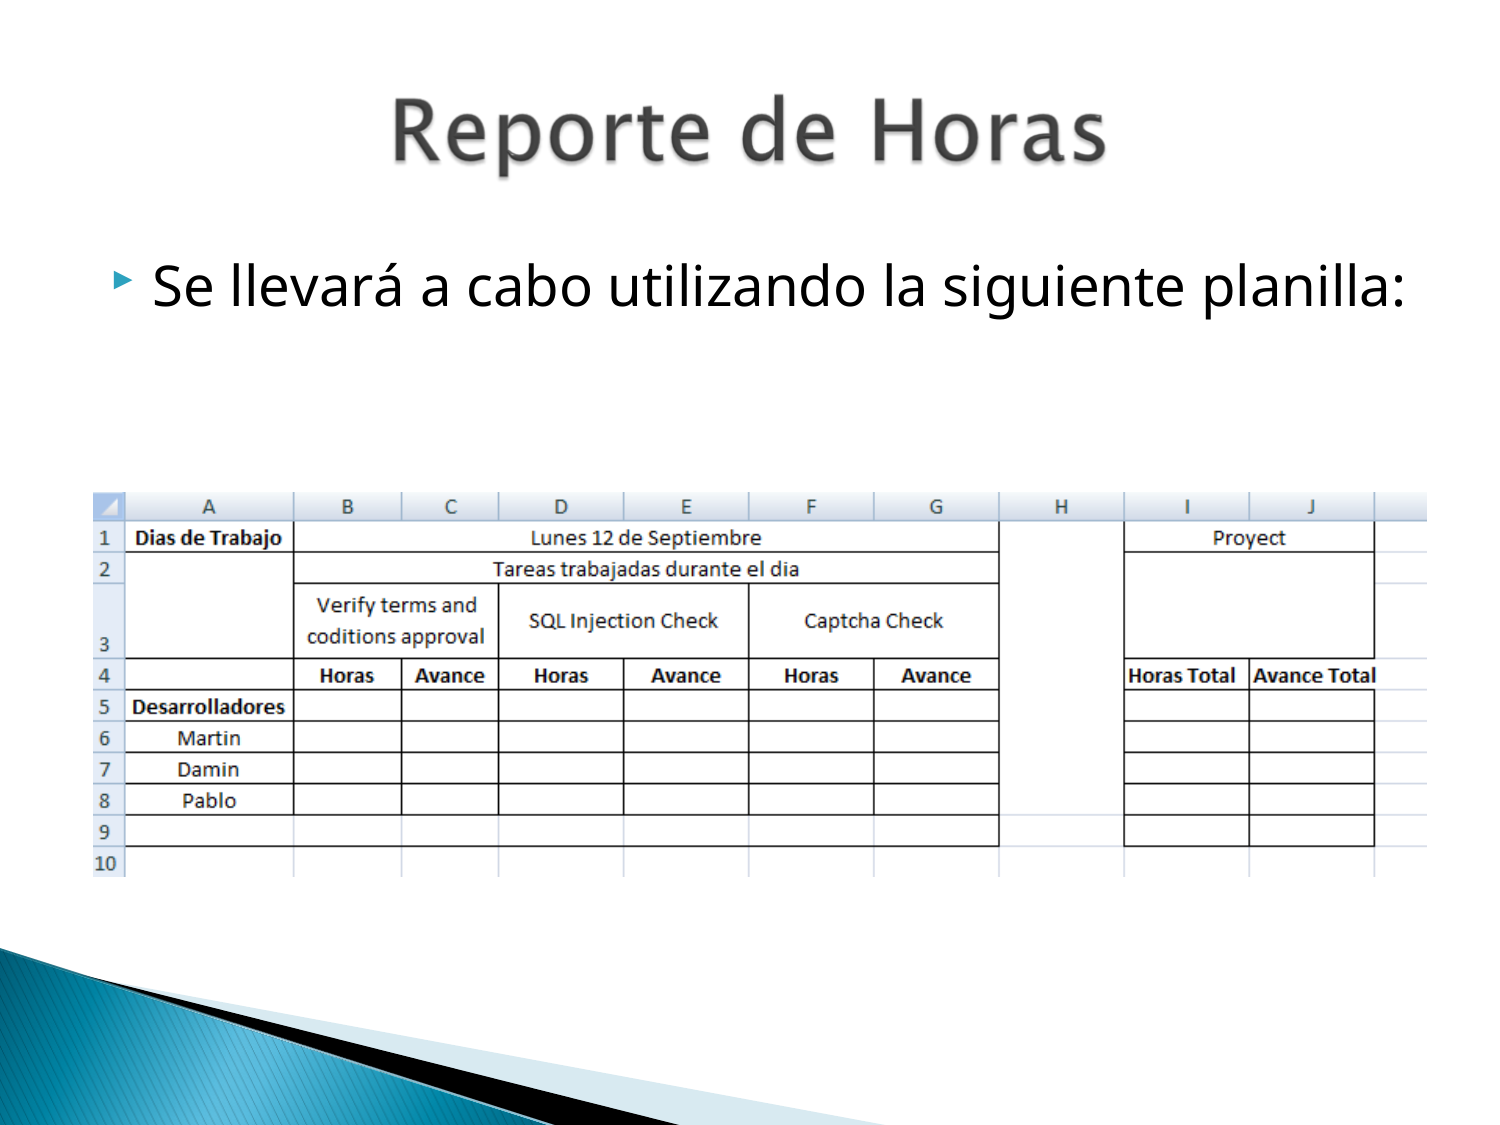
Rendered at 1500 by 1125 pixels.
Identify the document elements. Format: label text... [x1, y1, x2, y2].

list Se llevará a cabo utilizando la siguiente planilla: [75, 242, 1426, 411]
text_box [73, 43, 1427, 235]
picture [93, 492, 1427, 877]
picture [0, 946, 559, 1125]
